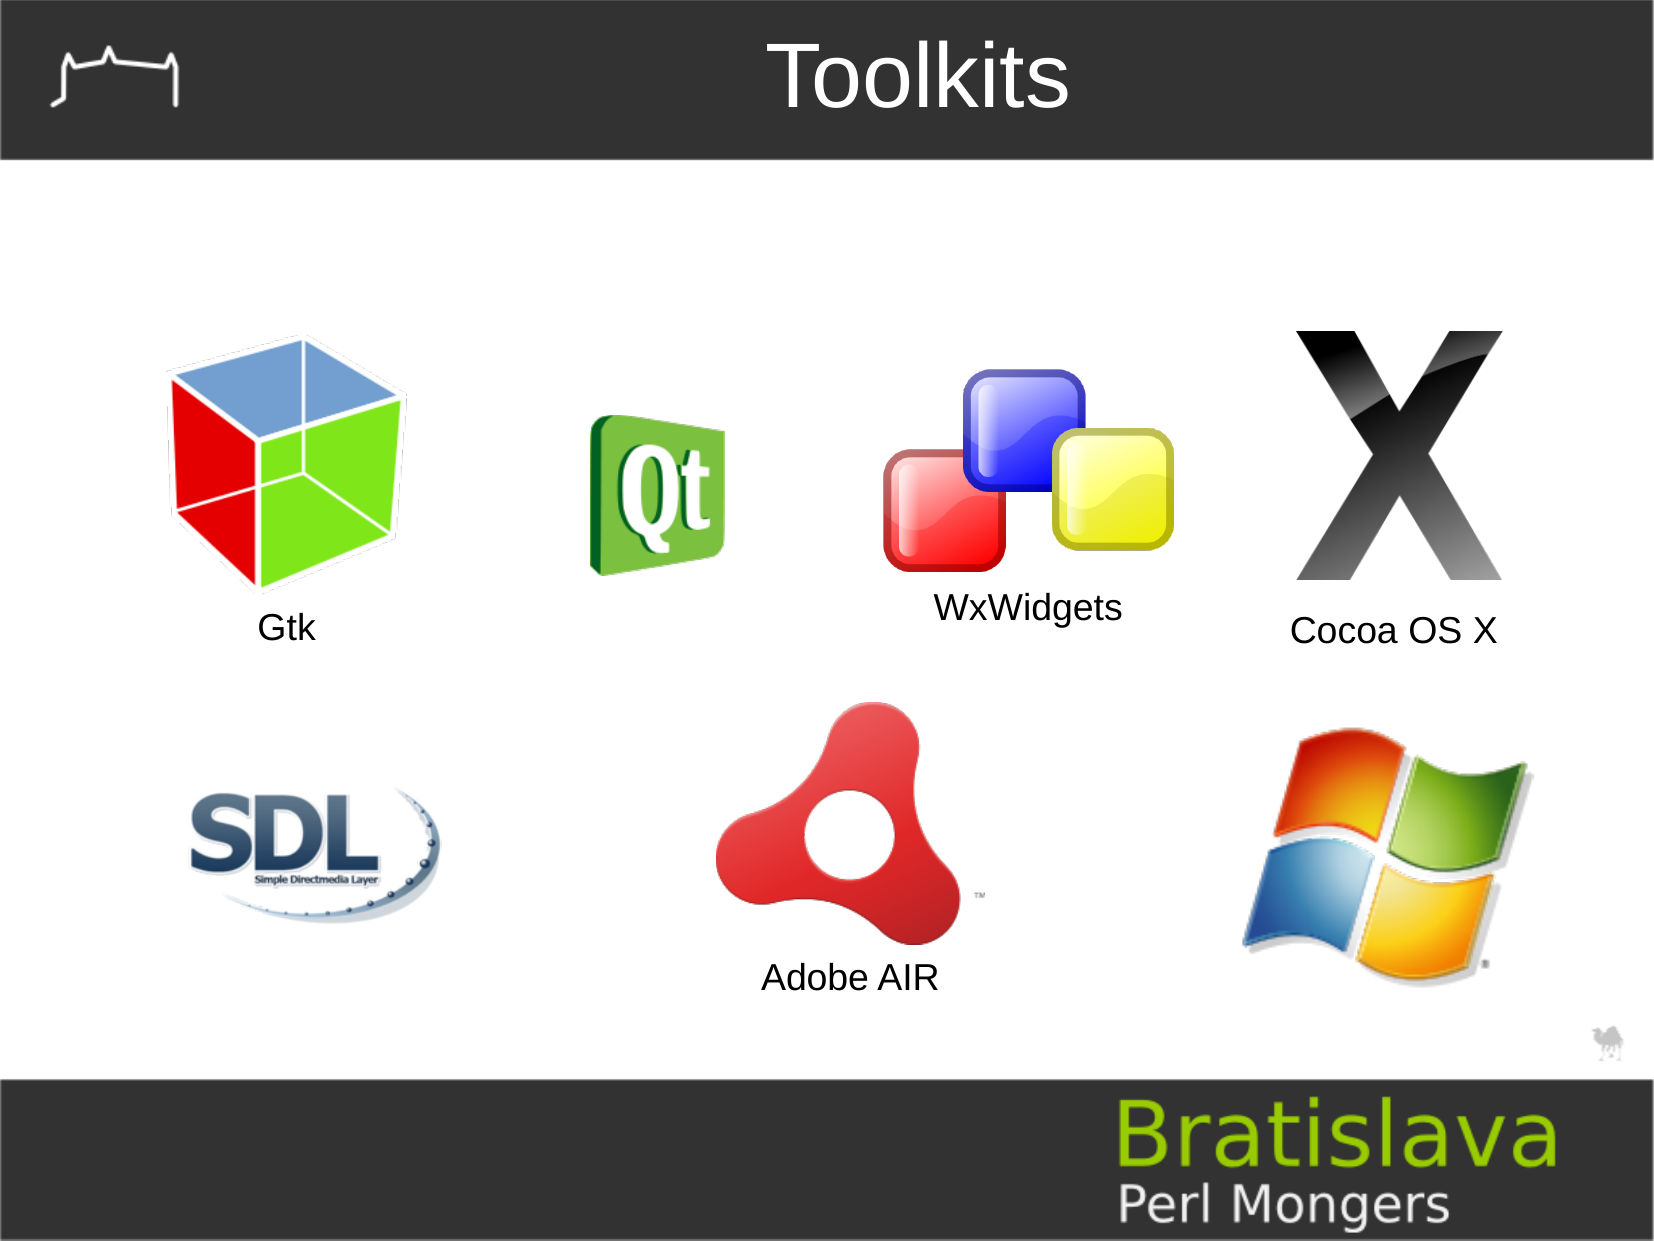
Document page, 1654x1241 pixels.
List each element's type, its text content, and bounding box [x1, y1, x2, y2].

title Toolkits [193, 24, 1645, 128]
text_box Cocoa OS X [1275, 602, 1524, 660]
text_box WxWidgets [918, 579, 1138, 637]
text_box Gtk [242, 599, 331, 657]
picture [0, 0, 1654, 1241]
text_box Adobe AIR [746, 949, 955, 1007]
